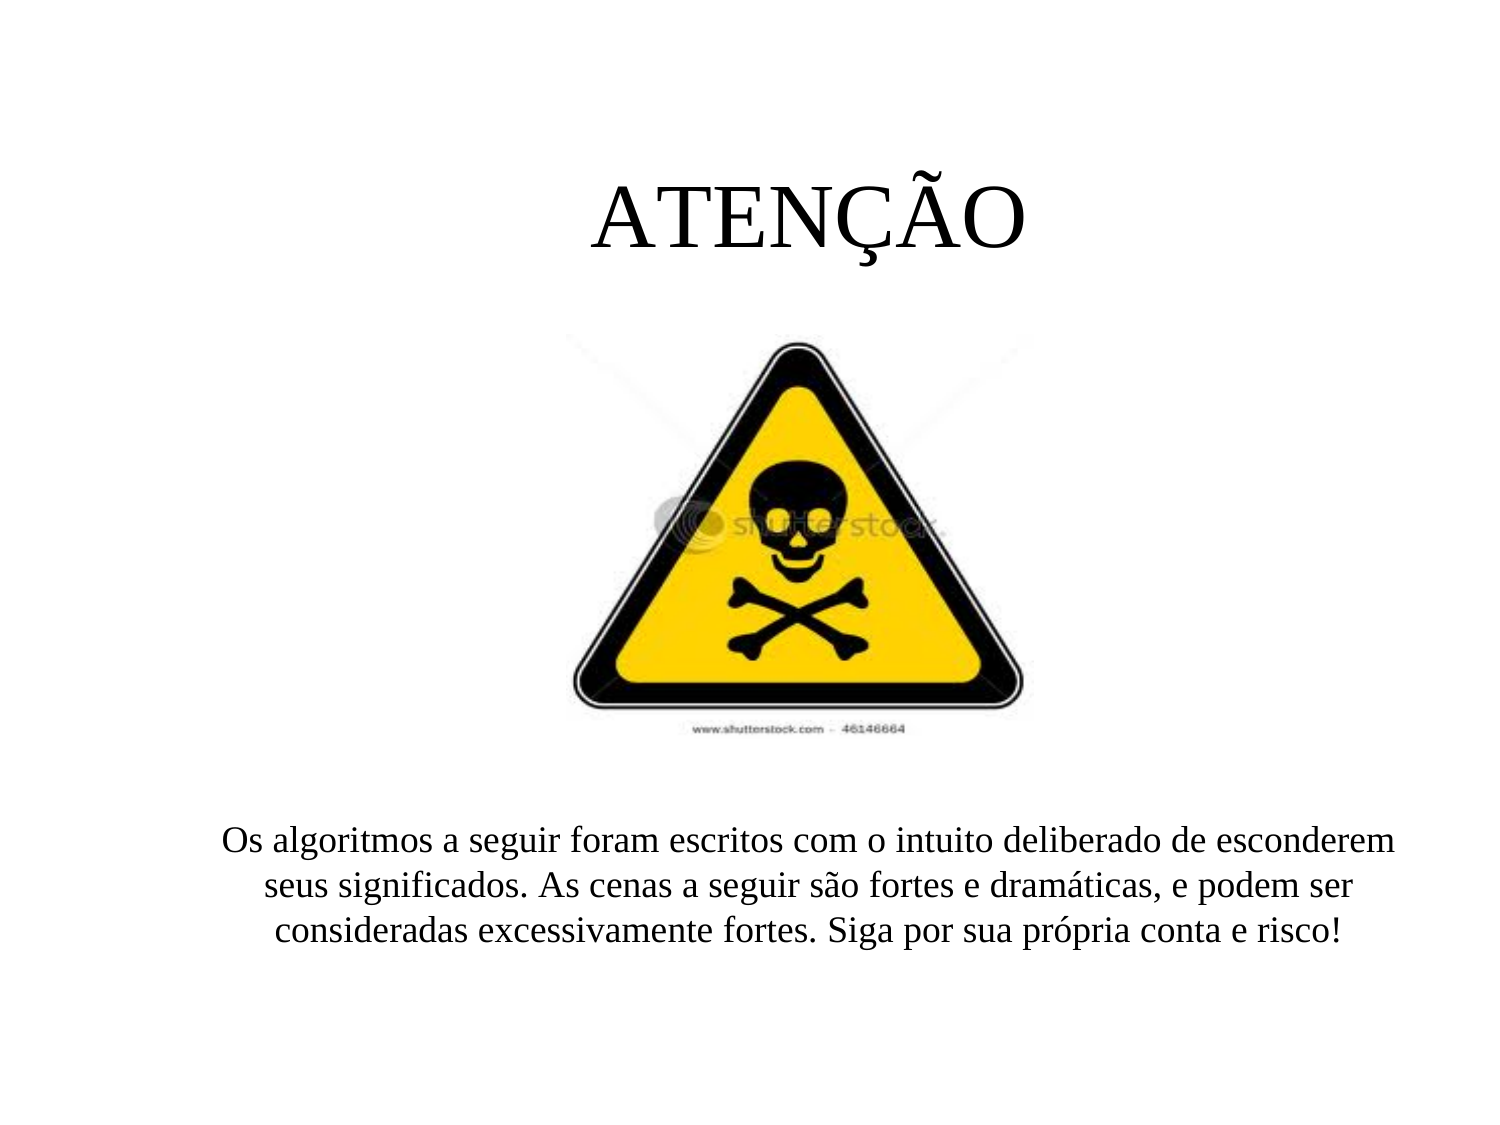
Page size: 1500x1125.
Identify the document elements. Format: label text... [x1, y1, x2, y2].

picture [566, 334, 1034, 739]
title ATENÇÃO Os algoritmos a seguir foram escritos com o intuito deliberado de esconderem seus significados. As cenas a seguir são fortes e dramáticas, e podem ser consideradas excessivamente fortes. Siga por sua própria conta e risco! [171, 147, 1447, 958]
